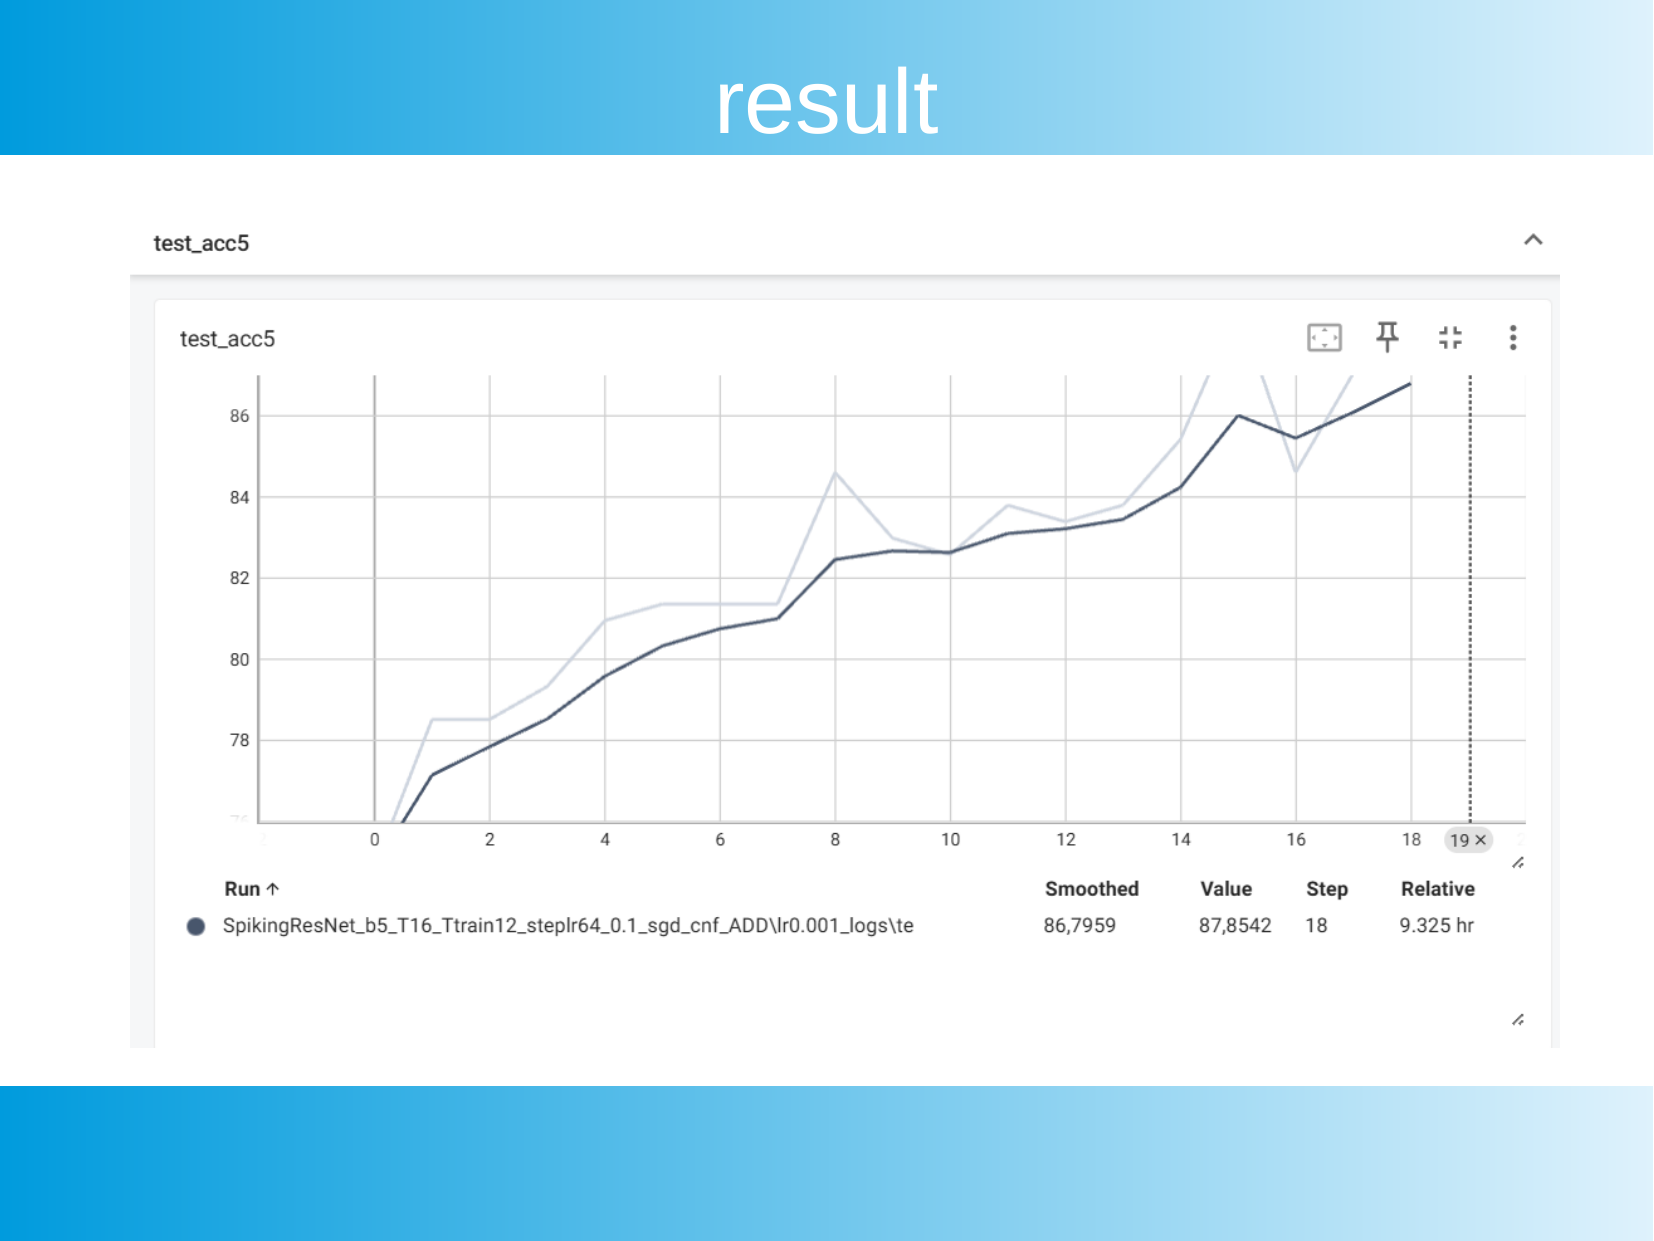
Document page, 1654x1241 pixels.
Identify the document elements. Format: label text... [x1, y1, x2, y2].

picture [130, 212, 1560, 1049]
title result [82, 49, 1571, 155]
